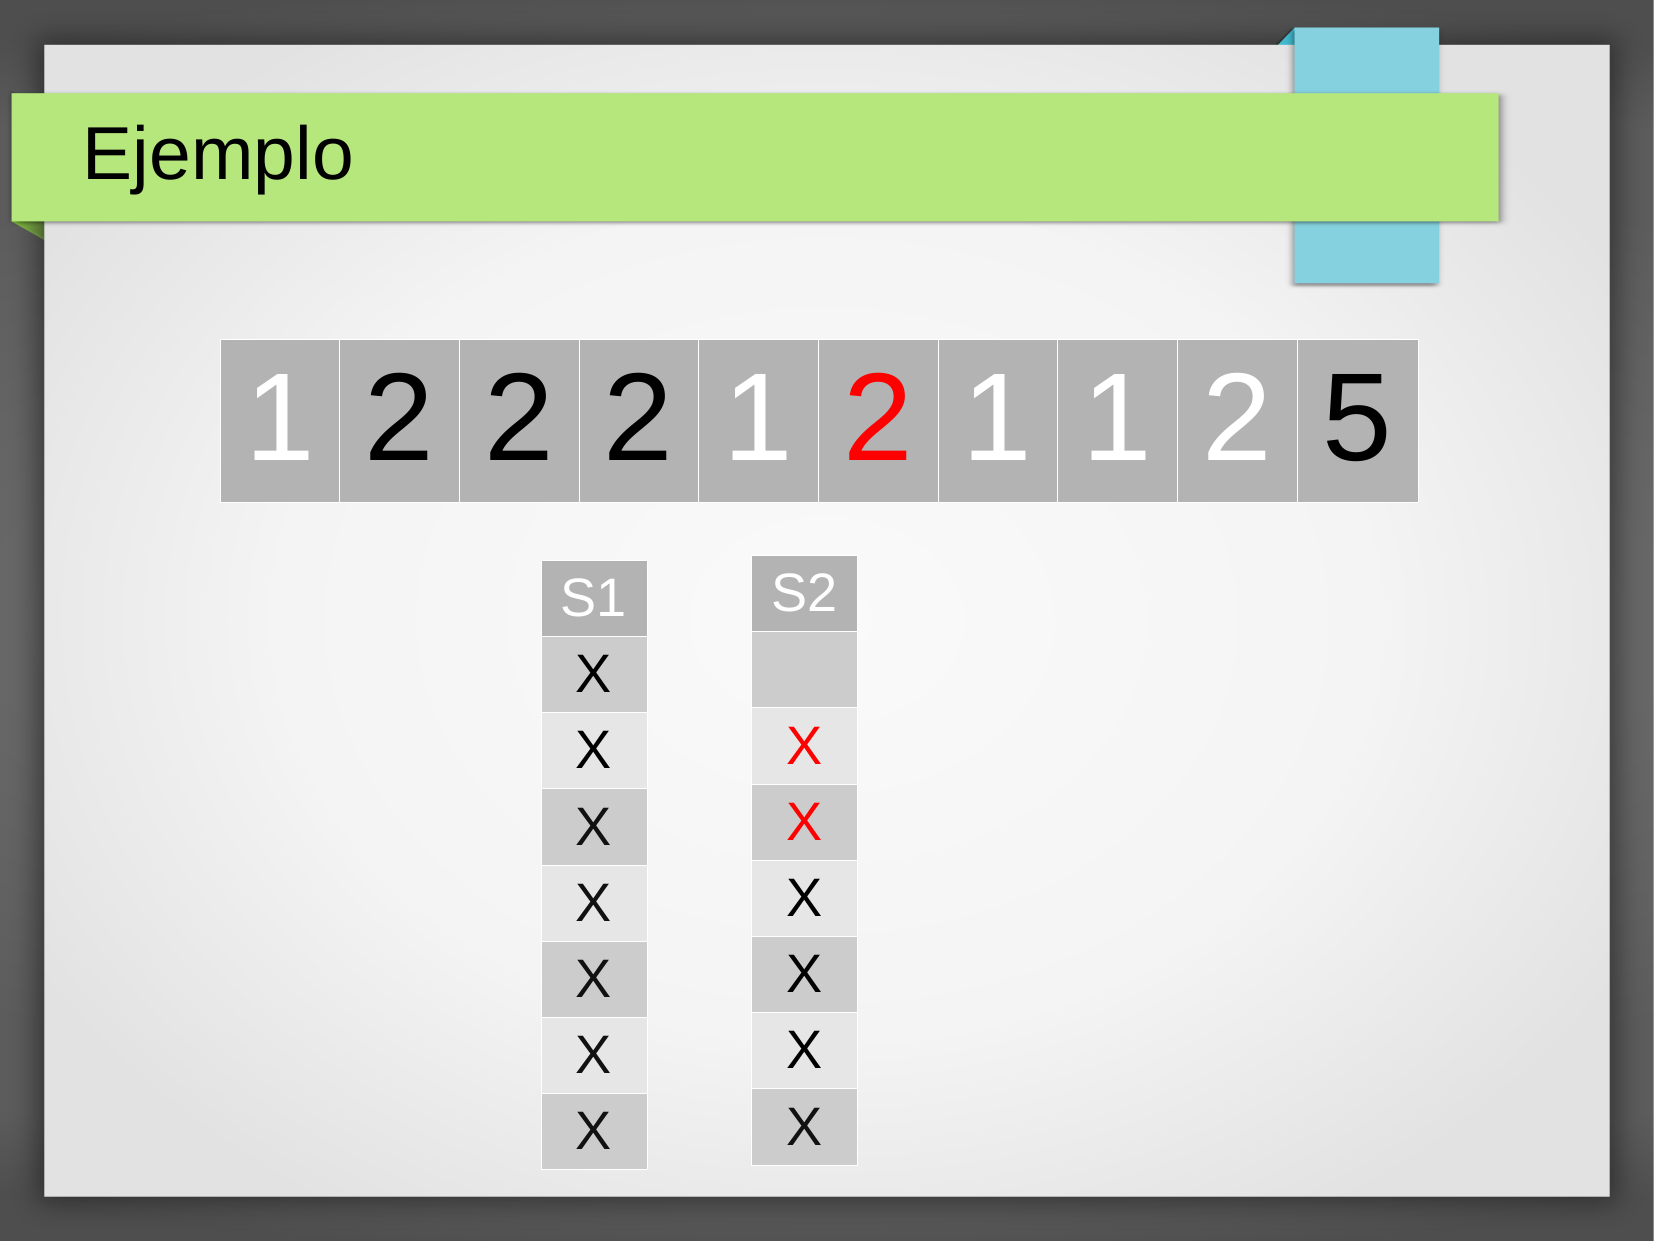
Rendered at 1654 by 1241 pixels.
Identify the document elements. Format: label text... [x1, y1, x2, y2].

table_header S1 [542, 561, 647, 636]
table_header 2 [1178, 340, 1297, 502]
table_cell X [542, 1018, 647, 1093]
table_cell [752, 632, 857, 707]
table_header 2 [340, 340, 459, 502]
title Ejemplo [82, 94, 1264, 213]
table_cell X [542, 713, 647, 788]
table_cell X [542, 942, 647, 1017]
table_cell X [752, 937, 857, 1012]
table_header 1 [939, 340, 1057, 502]
table_header 1 [1058, 340, 1177, 502]
table_cell X [542, 789, 647, 865]
table_cell X [752, 785, 857, 860]
table_header 1 [699, 340, 818, 502]
table_header 2 [819, 340, 938, 502]
table_header 5 [1298, 340, 1418, 502]
table_cell X [752, 708, 857, 784]
picture [0, 0, 1654, 1241]
table_cell X [752, 1089, 857, 1165]
table_header 1 [221, 340, 339, 502]
table_header 2 [460, 340, 579, 502]
table_cell X [542, 1094, 647, 1169]
table_header 2 [580, 340, 698, 502]
table_cell X [752, 861, 857, 936]
table_cell X [542, 866, 647, 941]
table_header S2 [752, 556, 857, 631]
table_cell X [542, 637, 647, 712]
table_cell X [752, 1013, 857, 1088]
